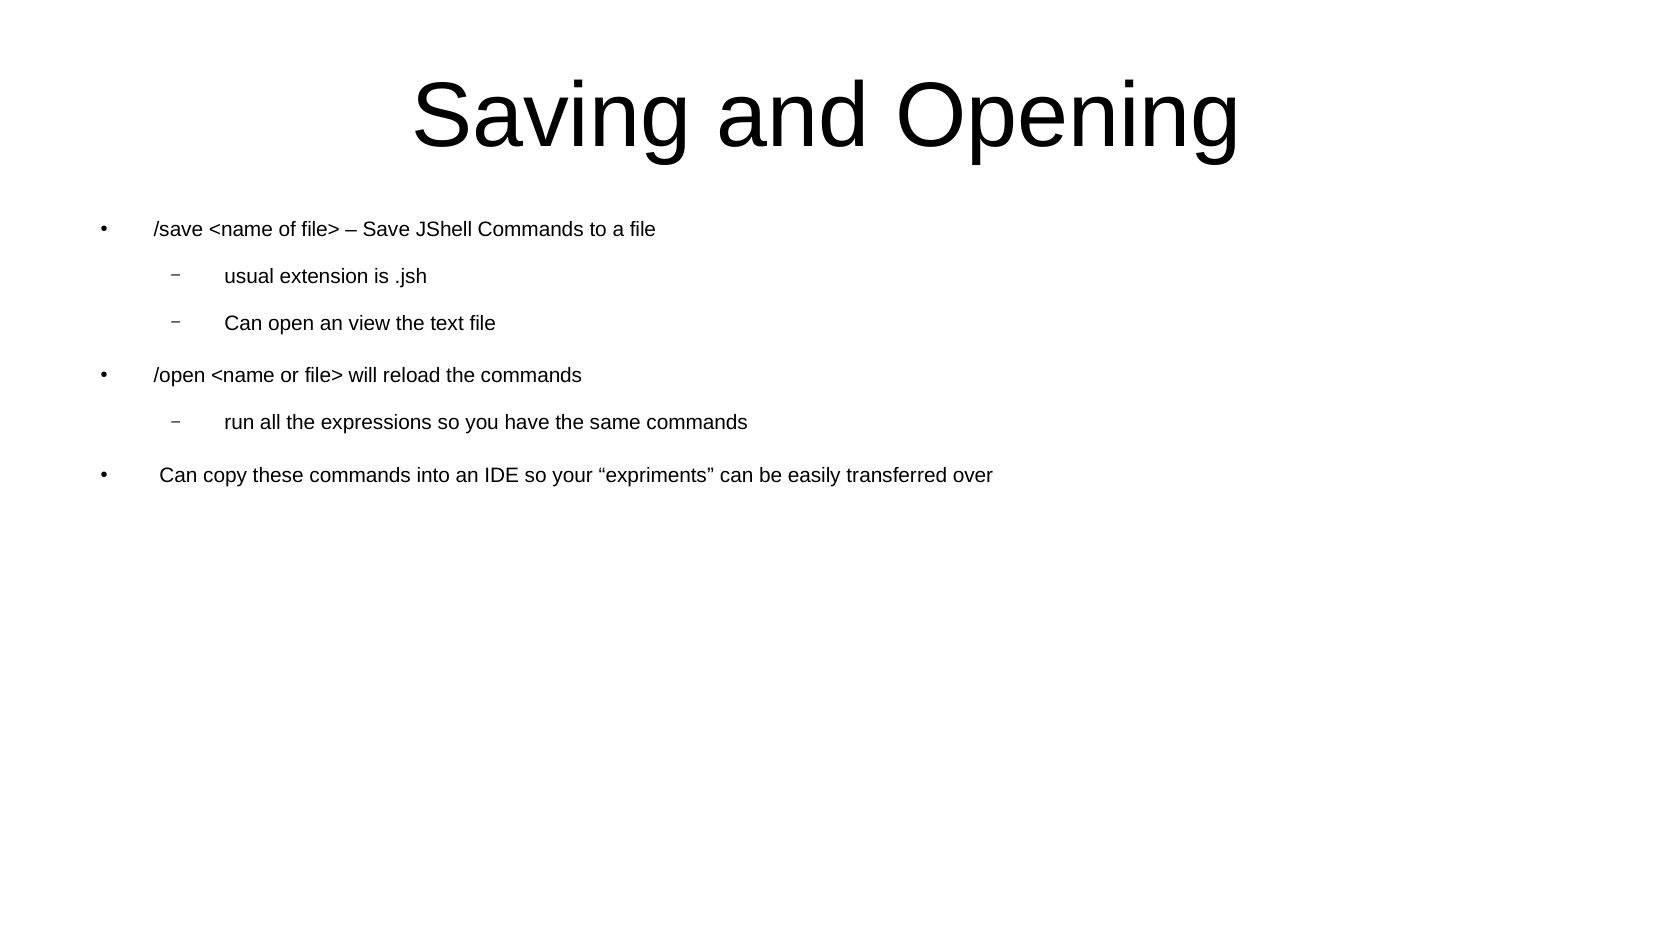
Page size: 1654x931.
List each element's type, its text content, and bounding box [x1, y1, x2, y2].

list /save <name of file> – Save JShell Commands to a file usual extension is .jsh Can open an view the text file /open <name or file> will reload the commands run all the expressions so you have the same commands Can copy these commands into an IDE so your “expriments” can be easily transferred over [82, 217, 1571, 916]
title Saving and Opening [82, 37, 1571, 193]
